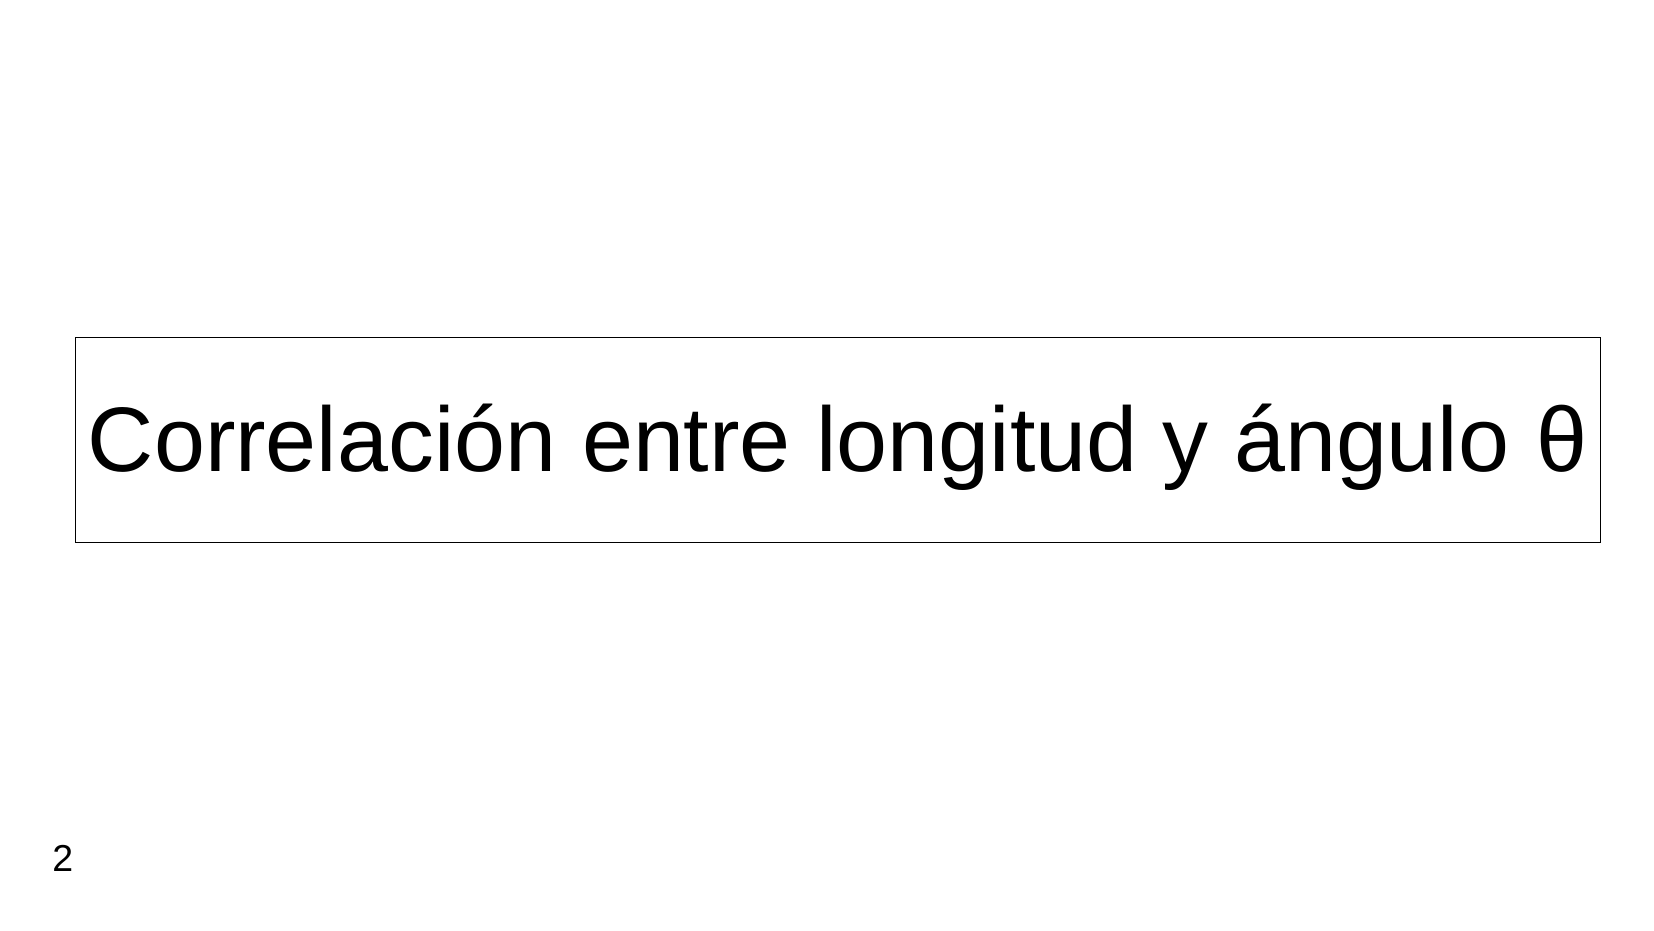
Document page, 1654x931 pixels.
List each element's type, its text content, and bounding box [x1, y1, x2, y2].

title Correlación entre longitud y ángulo θ [75, 337, 1601, 543]
text_box <number> [37, 829, 667, 901]
